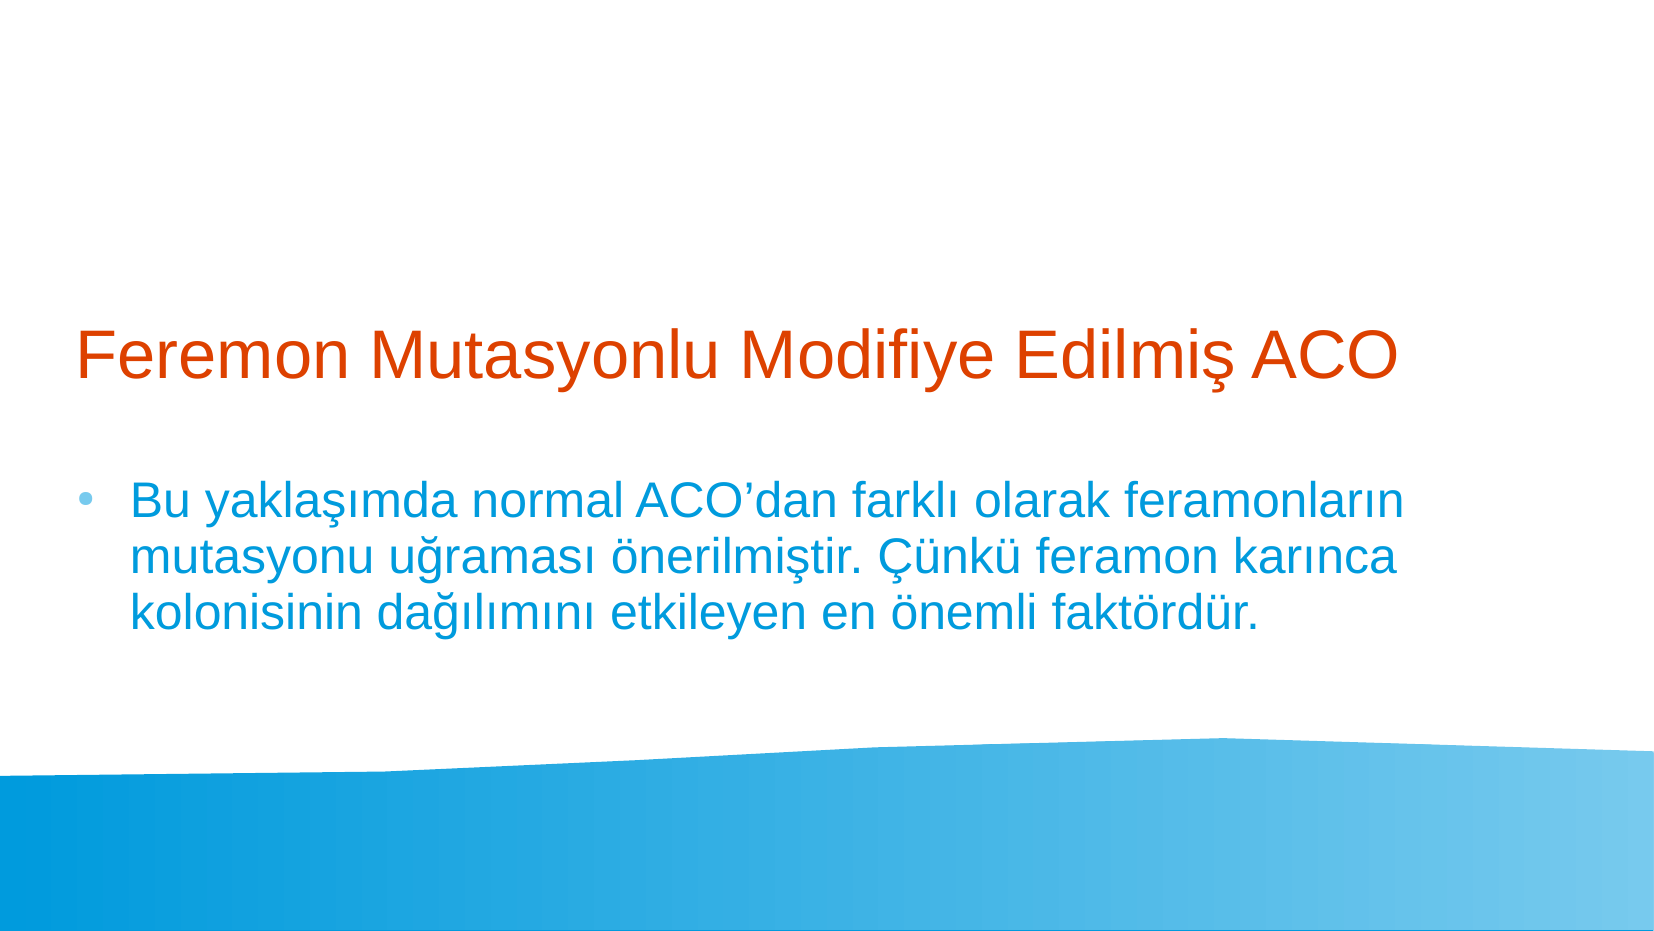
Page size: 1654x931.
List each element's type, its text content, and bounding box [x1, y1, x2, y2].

title Feremon Mutasyonlu Modifiye Edilmiş ACO [0, 265, 1477, 443]
list Bu yaklaşımda normal ACO’dan farklı olarak feramonların mutasyonu uğraması önerilmiştir. Çünkü feramon karınca kolonisinin dağılımını etkileyen en önemli faktördür. [59, 472, 1595, 739]
